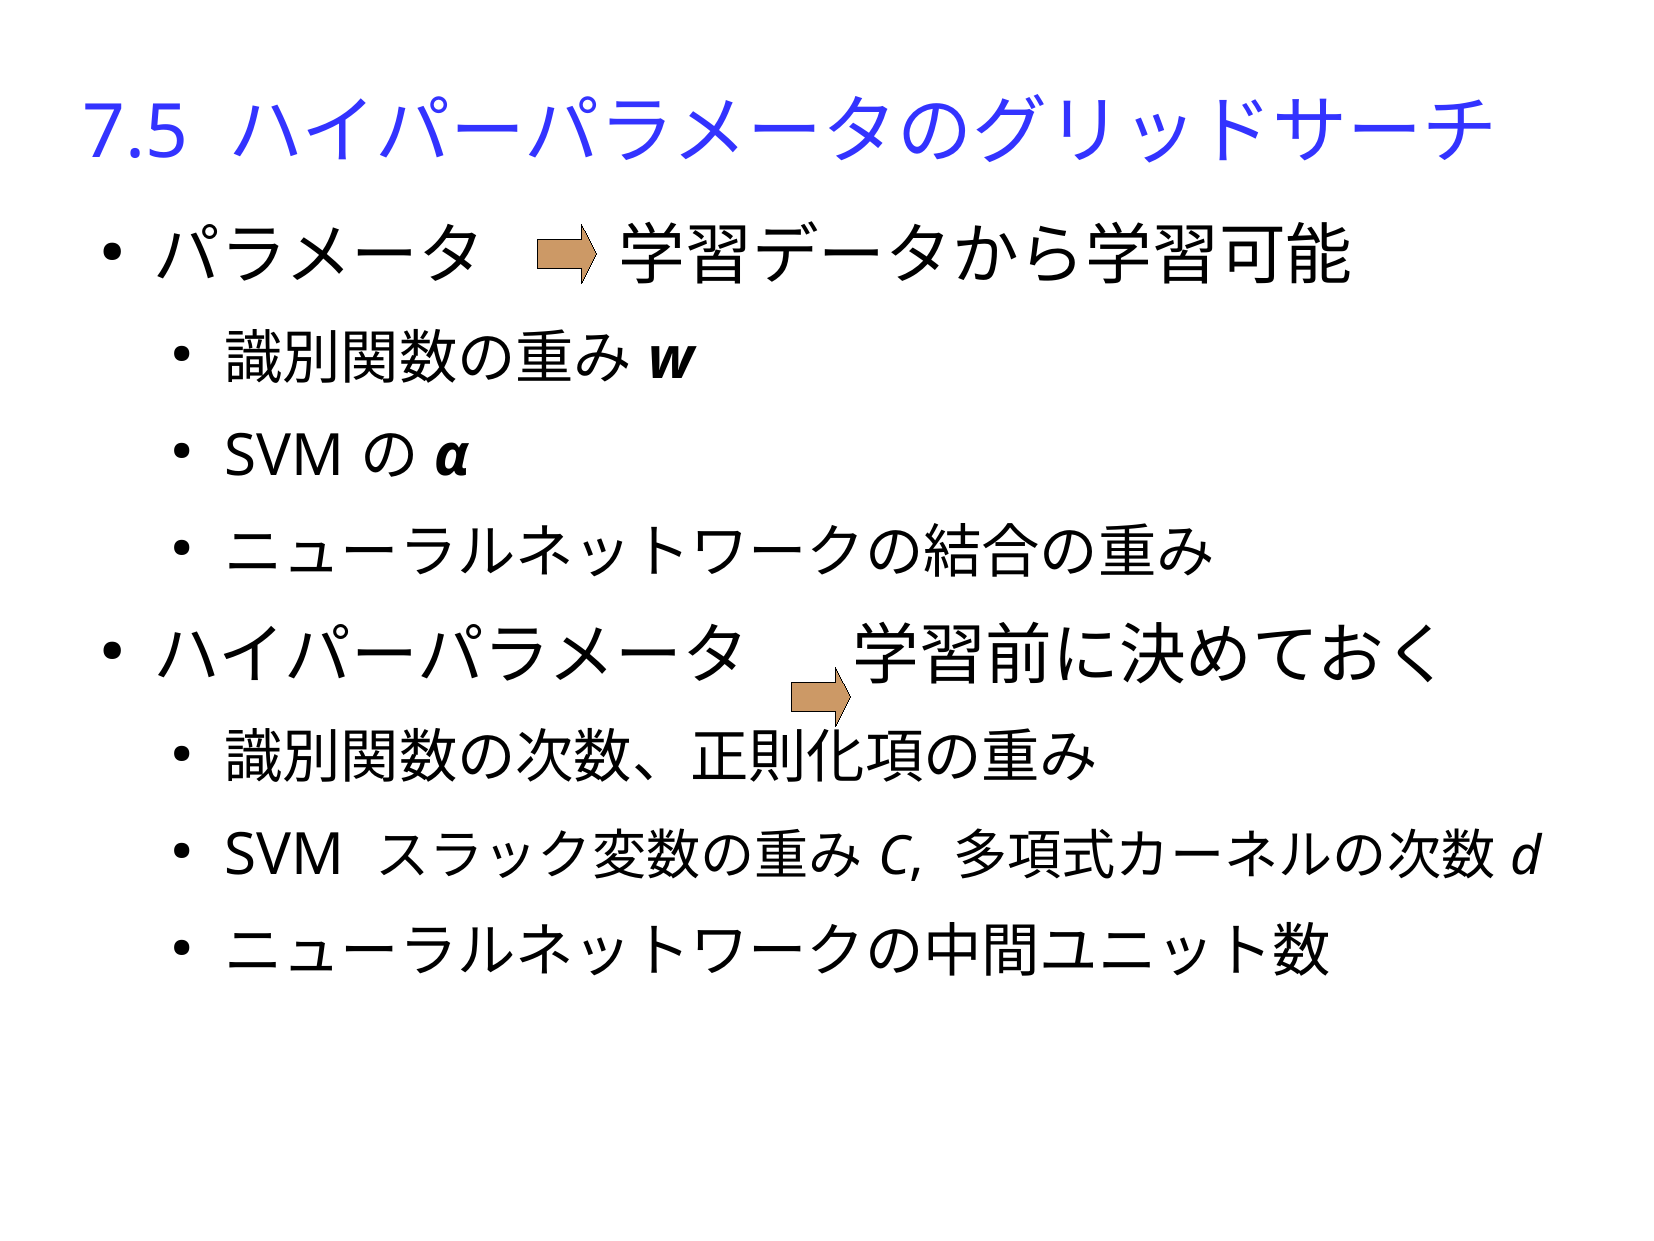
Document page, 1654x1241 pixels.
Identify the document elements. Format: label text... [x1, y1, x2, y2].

text_box [537, 224, 597, 284]
list パラメータ 学習データから学習可能 識別関数の重みw SVMのα ニューラルネットワークの結合の重み ハイパーパラメータ 学習前に決めておく 識別関数の次数、正則化項の重み SVM スラック変数の重みC, 多項式カーネルの次数d ニューラルネットワークの中間ユニット数 [82, 207, 1595, 1122]
text_box [791, 667, 851, 727]
title 7.5 ハイパーパラメータのグリッドサーチ [82, 49, 1571, 207]
